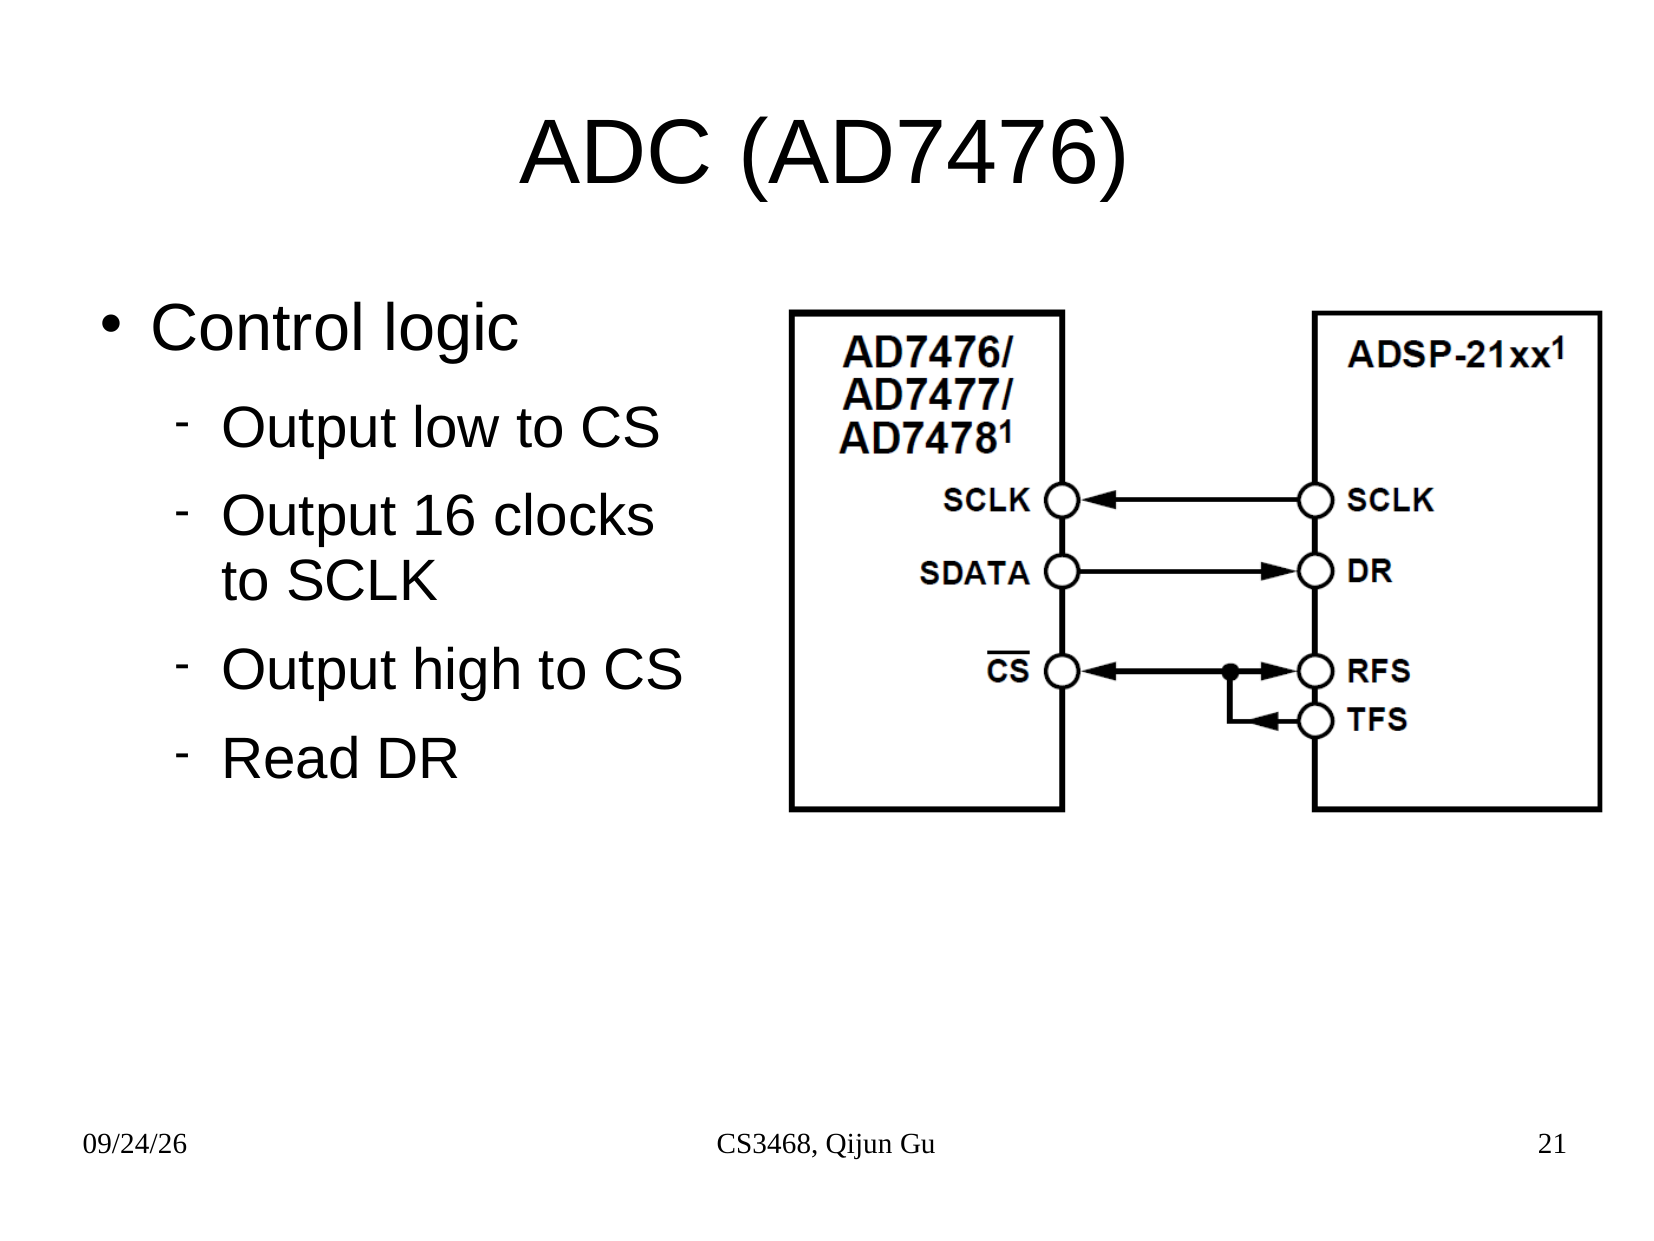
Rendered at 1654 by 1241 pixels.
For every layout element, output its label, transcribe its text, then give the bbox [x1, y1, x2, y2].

picture [776, 299, 1613, 824]
list Control logic Output low to CS Output 16 clocks to SCLK Output high to CS Read DR [82, 290, 808, 1106]
title ADC (AD7476) [82, 49, 1568, 254]
